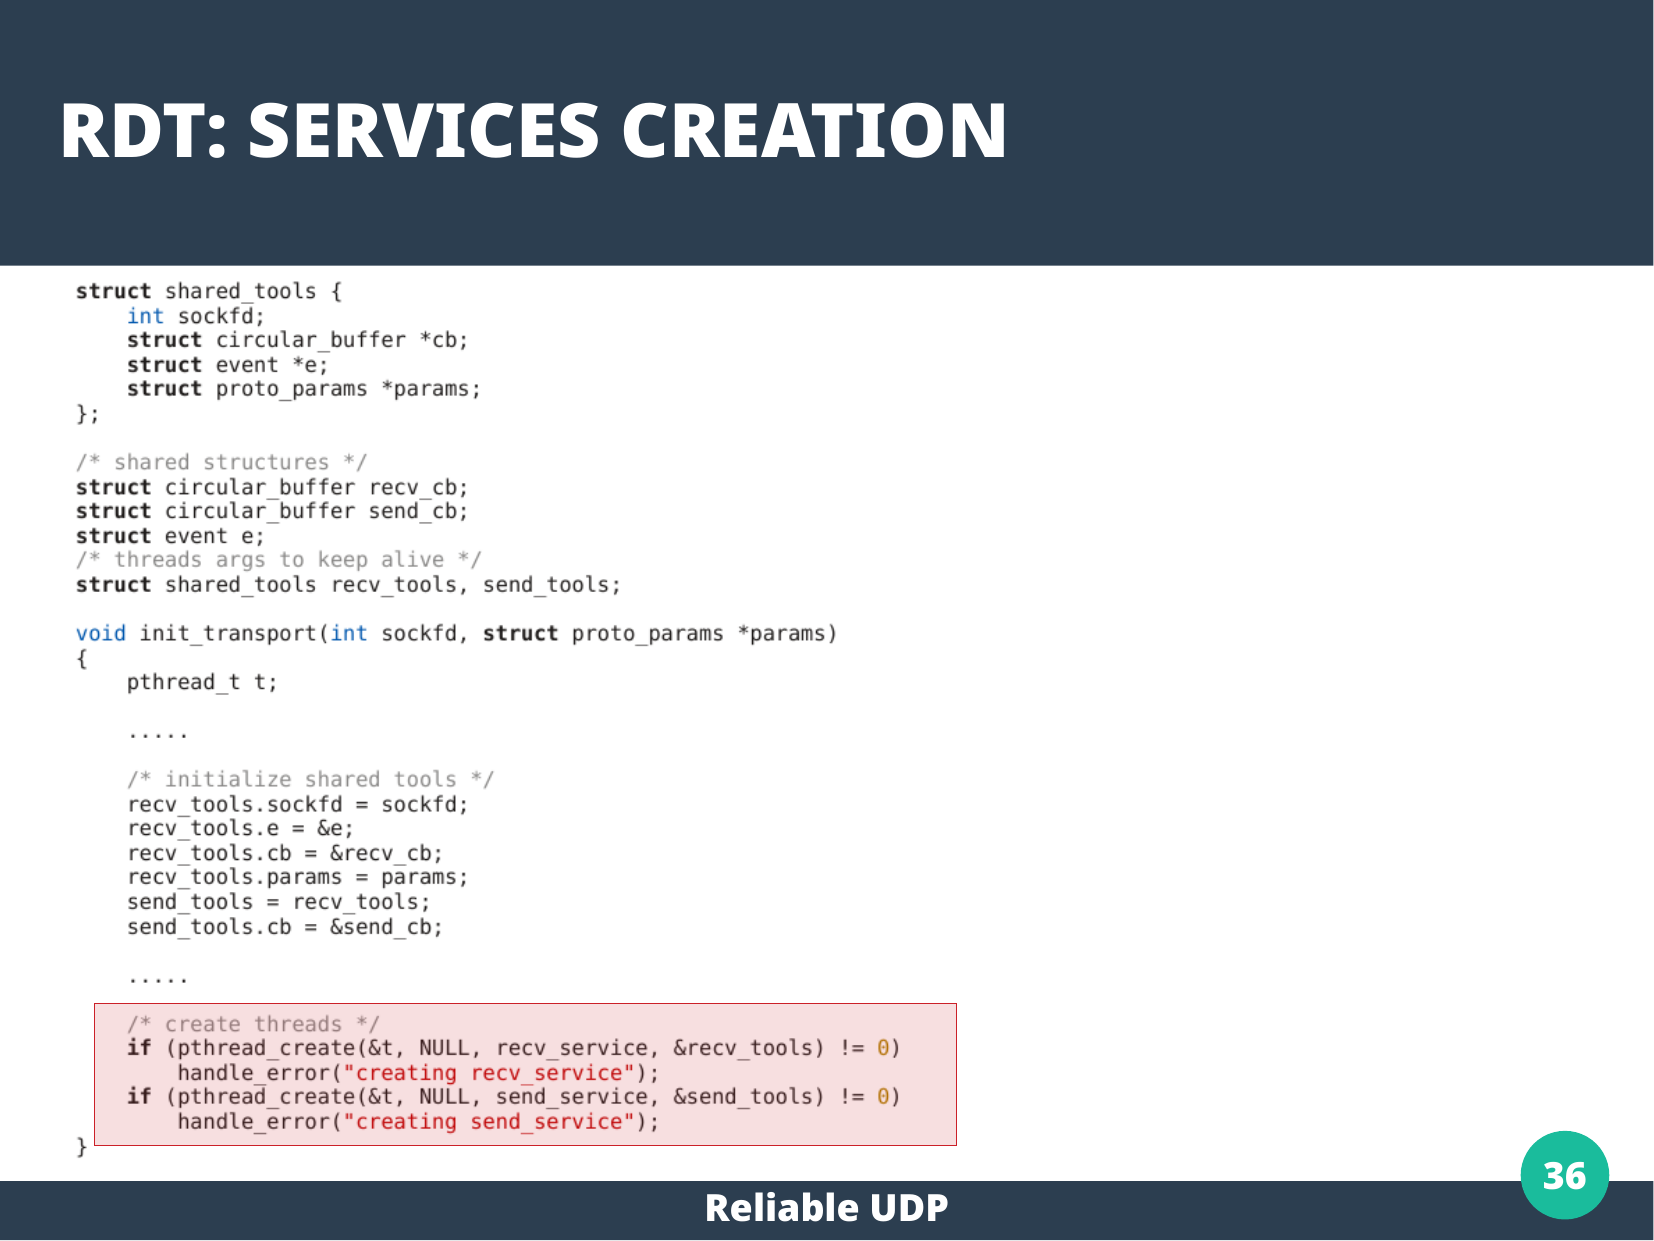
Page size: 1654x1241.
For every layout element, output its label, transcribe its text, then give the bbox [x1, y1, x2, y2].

text_box [94, 1003, 957, 1146]
picture [59, 272, 919, 1172]
title RDT: SERVICES CREATION [59, 49, 1595, 207]
